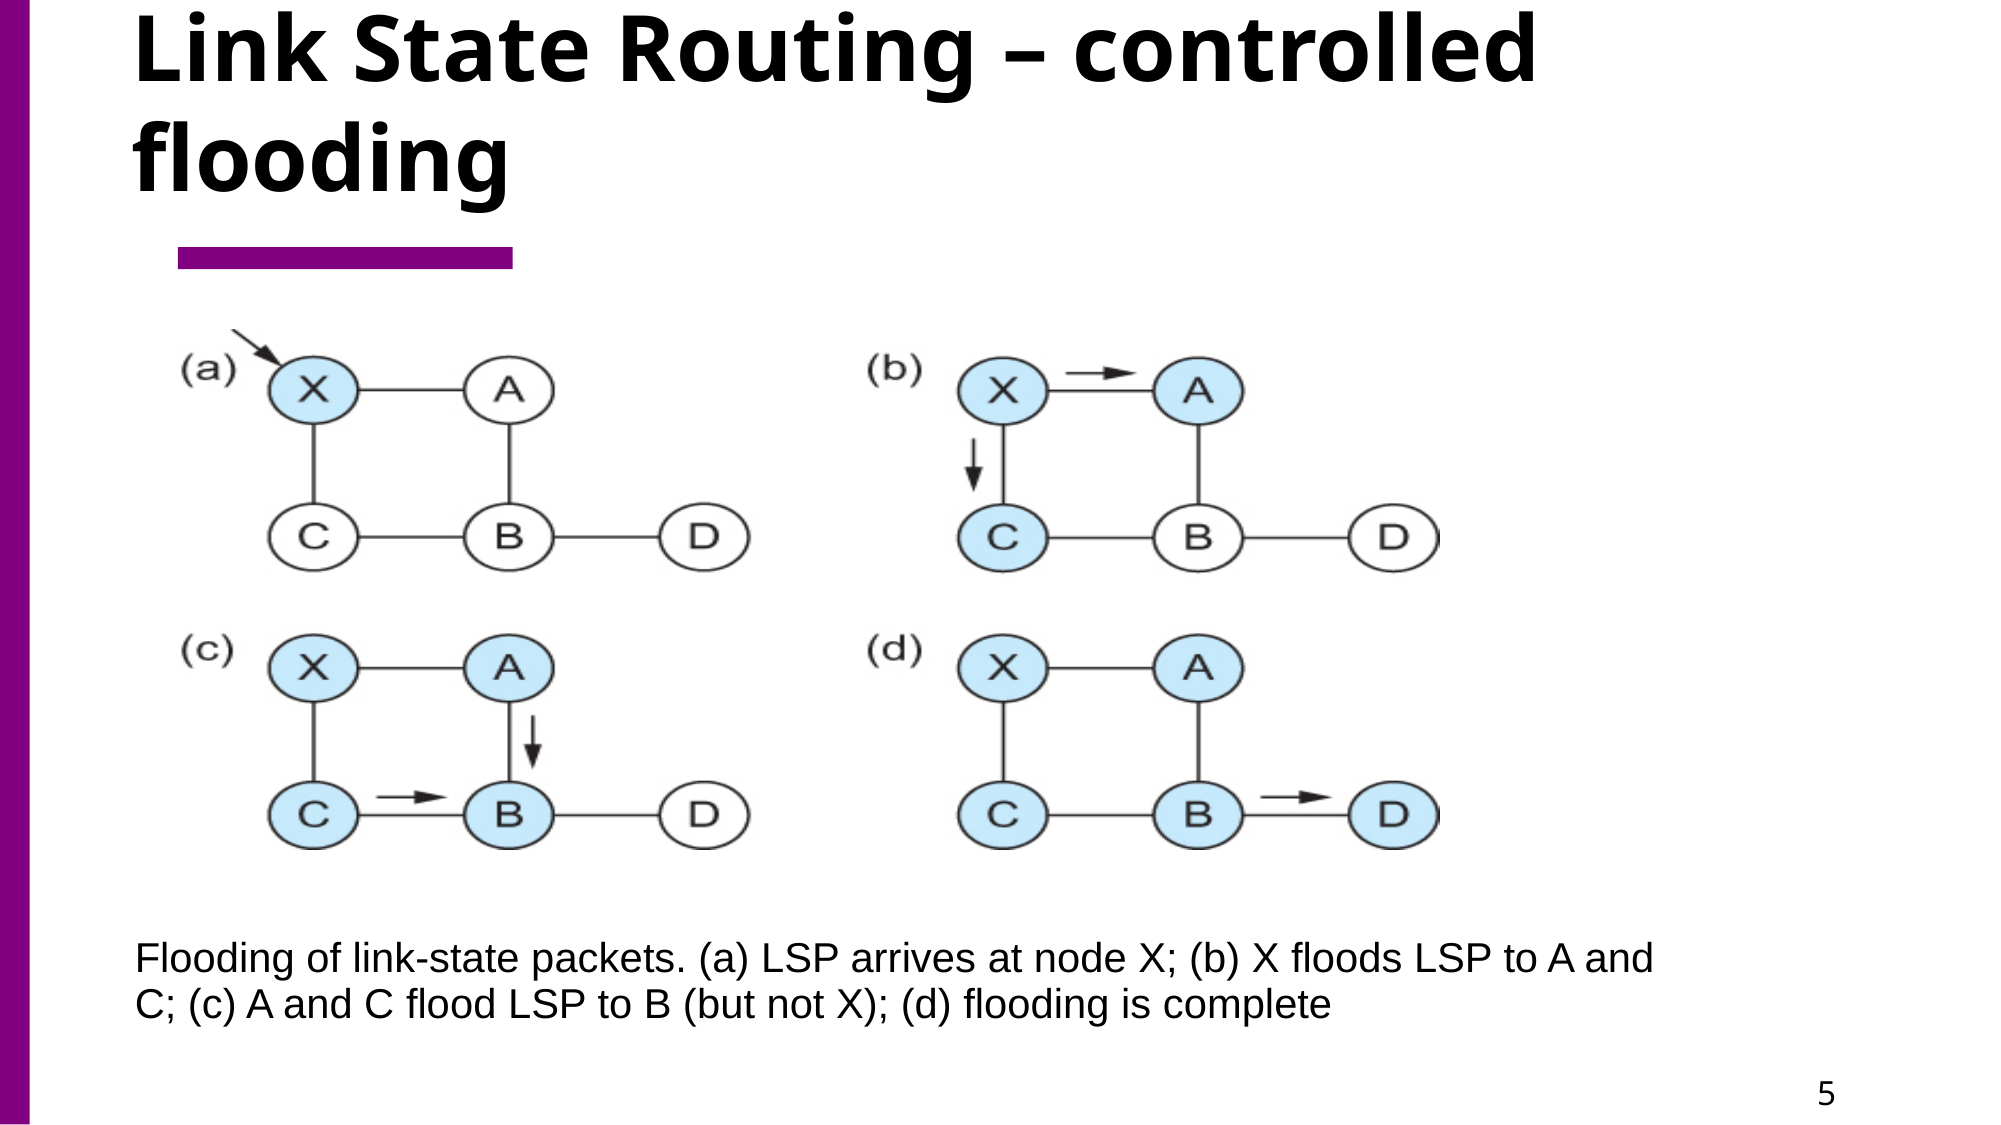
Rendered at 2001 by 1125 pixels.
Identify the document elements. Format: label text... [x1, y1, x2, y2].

text_box Flooding of link-state packets. (a) LSP arrives at node X; (b) X floods LSP to A and C; (c) A and C flood LSP to B (but not X); (d) flooding is complete [120, 927, 1713, 1036]
picture [180, 329, 1440, 850]
title Link State Routing – controlled flooding [116, 34, 1817, 165]
